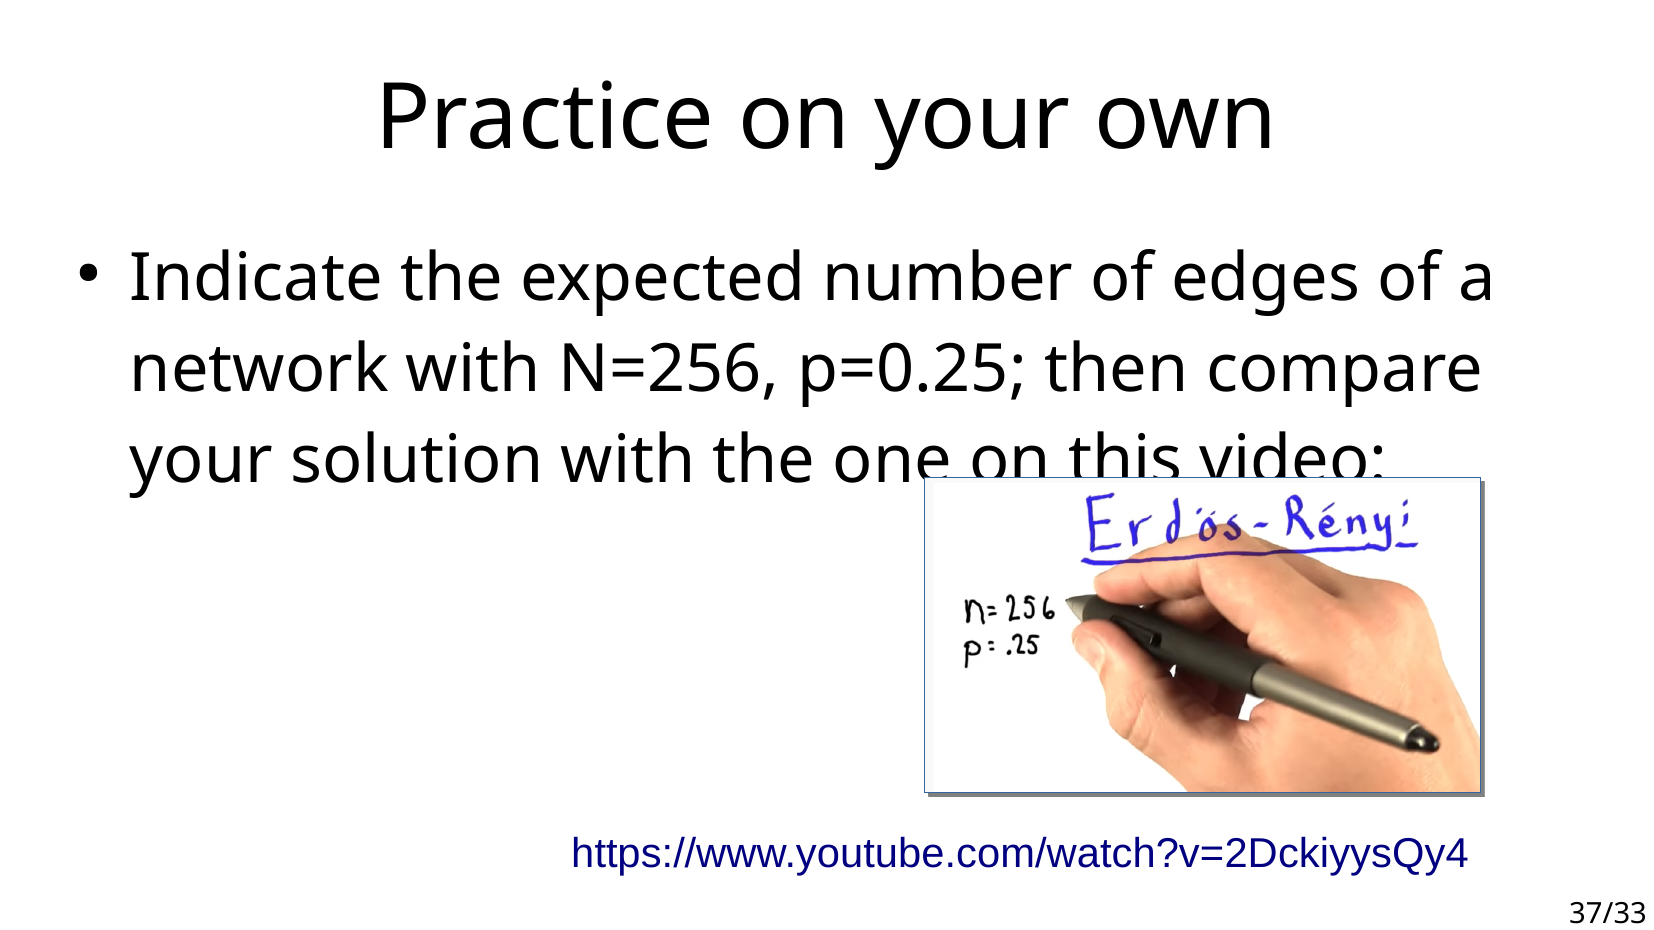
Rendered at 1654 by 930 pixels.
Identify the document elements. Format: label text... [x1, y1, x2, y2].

text_box https://www.youtube.com/watch?v=2DckiyysQy4 [556, 822, 1495, 884]
list Indicate the expected number of edges of a network with N=256, p=0.25; then compare your solution with the one on this video: [58, 229, 1547, 769]
picture [924, 477, 1481, 793]
title Practice on your own [82, 1, 1571, 225]
